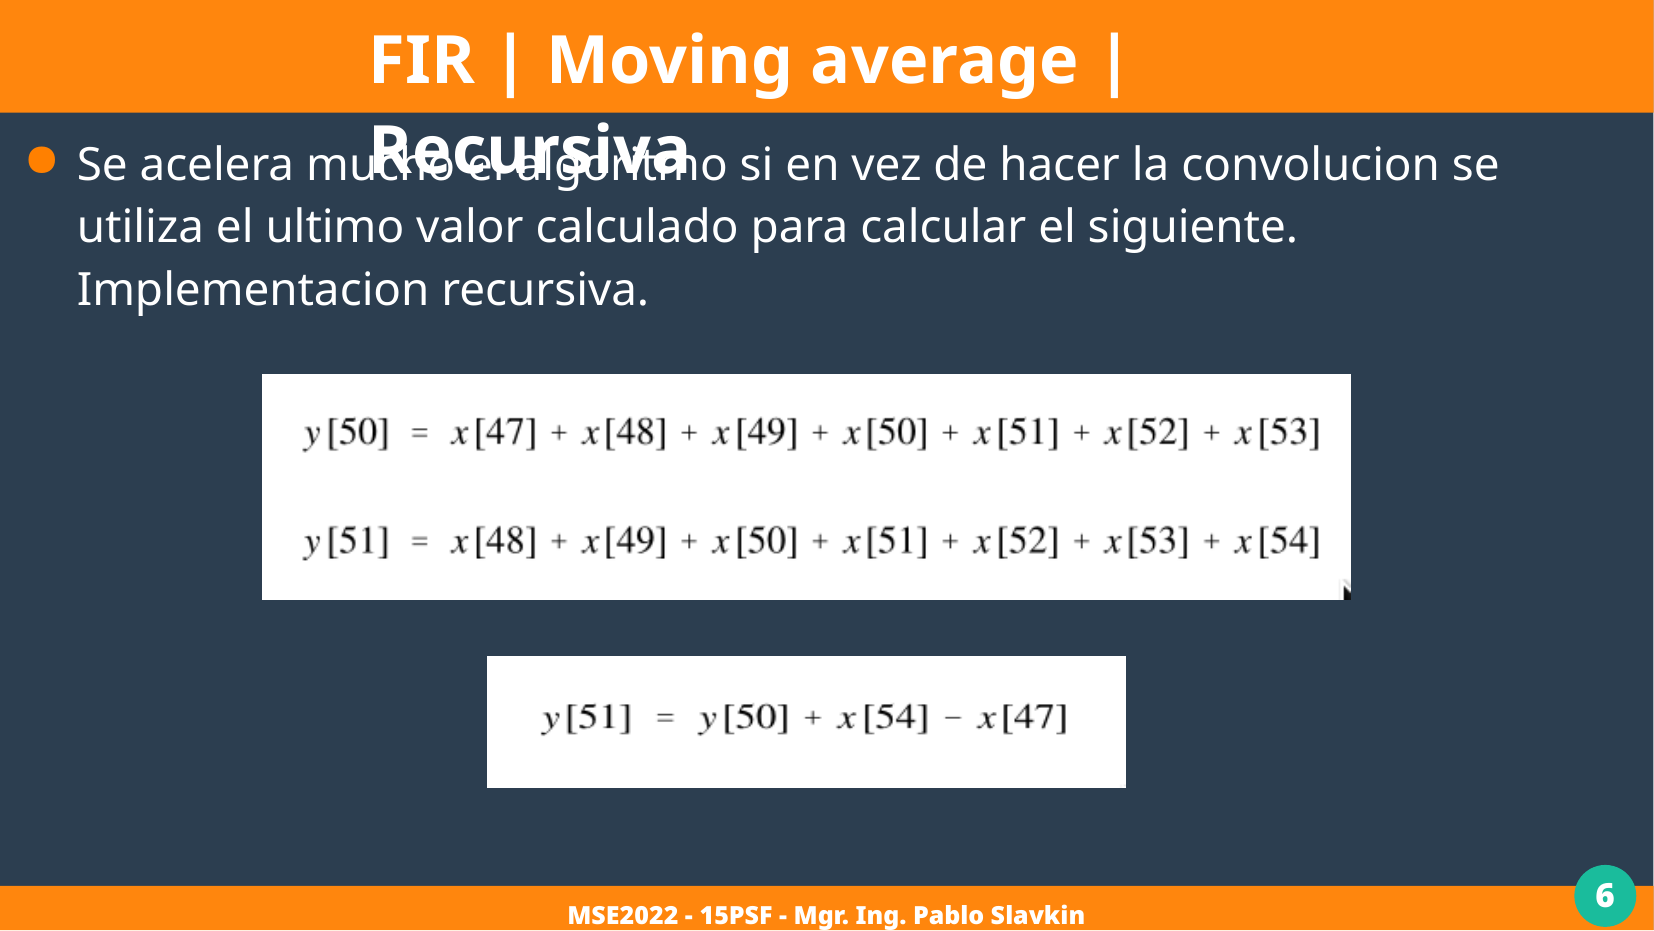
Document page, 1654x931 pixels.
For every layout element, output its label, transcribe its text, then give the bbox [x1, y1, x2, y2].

picture [262, 374, 1351, 601]
picture [487, 656, 1126, 788]
list Se acelera mucho el algoritmo si en vez de hacer la convolucion se utiliza el ultimo valor calculado para calcular el siguiente. Implementacion recursiva. [5, 131, 1538, 413]
title FIR | Moving average | Recursiva [368, 11, 1457, 120]
